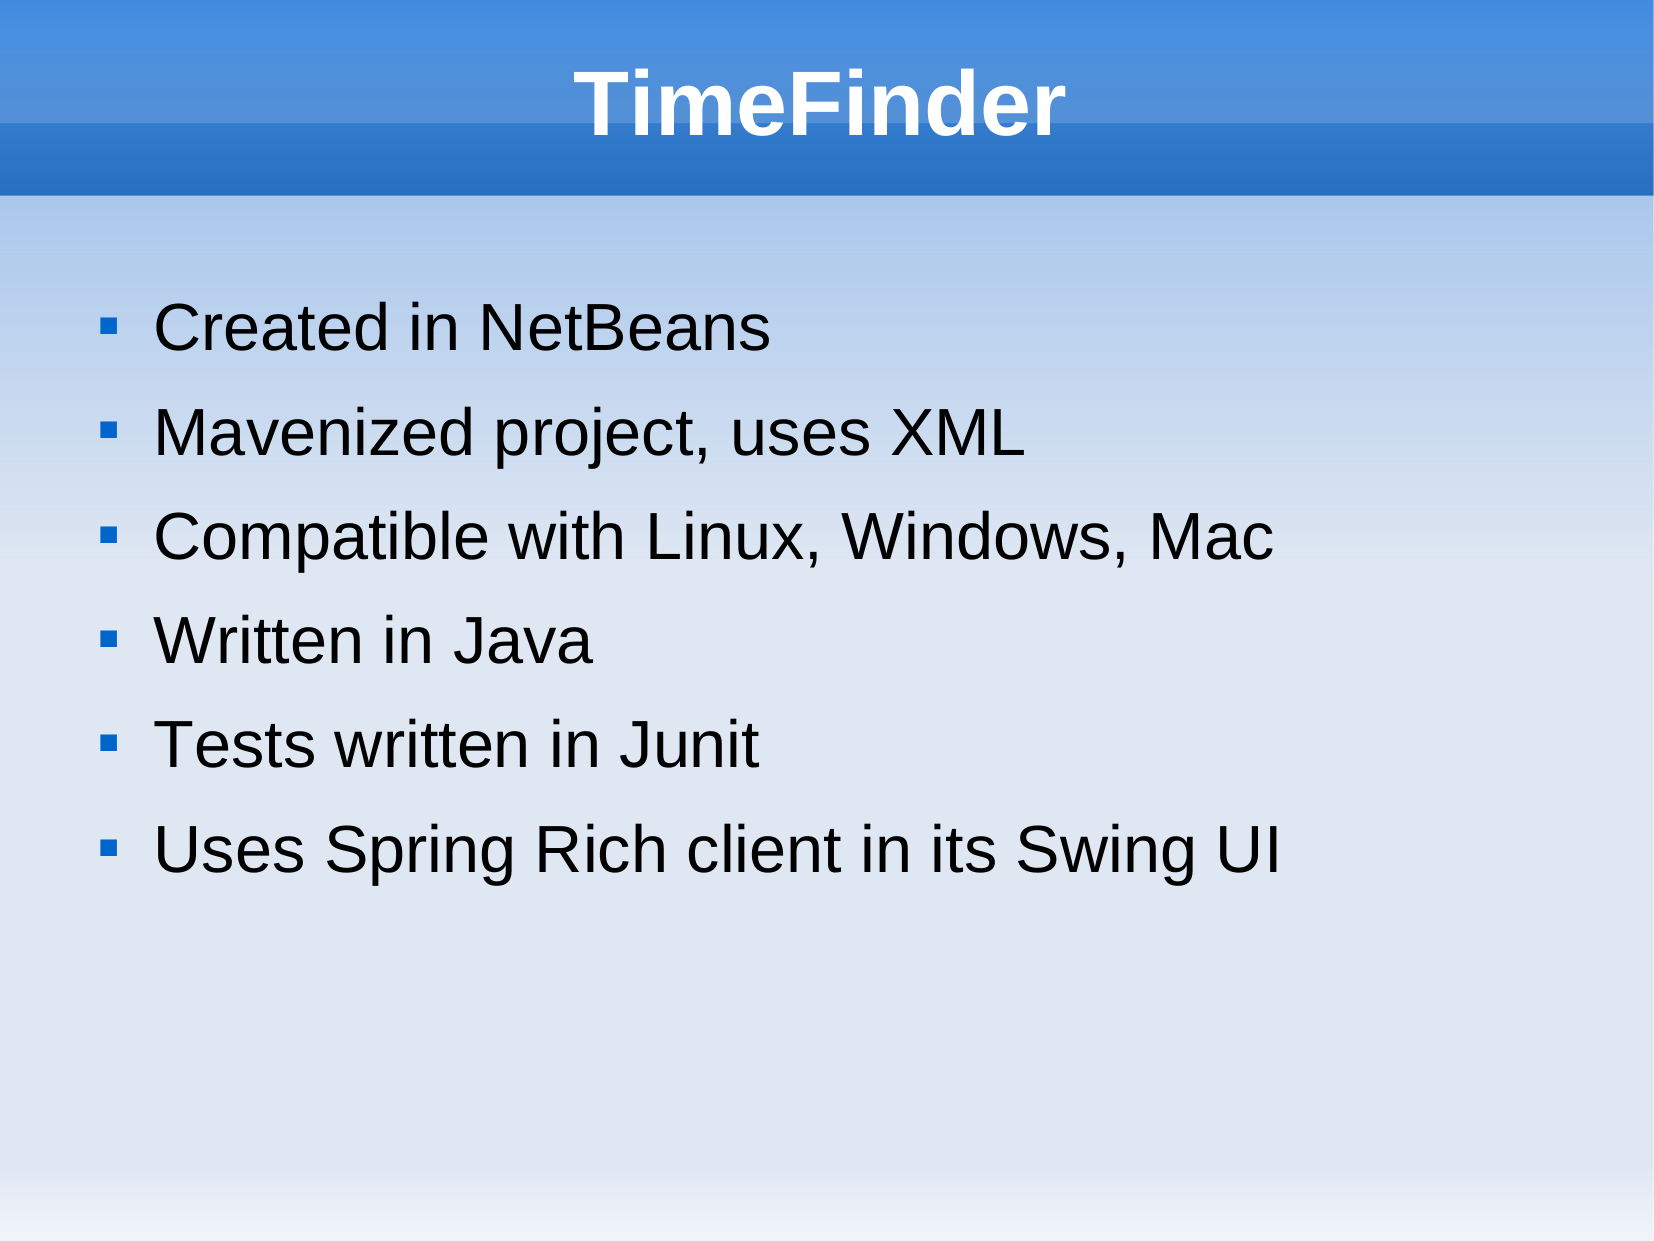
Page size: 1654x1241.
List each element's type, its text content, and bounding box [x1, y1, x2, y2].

list Created in NetBeans Mavenized project, uses XML Compatible with Linux, Windows, Mac Written in Java Tests written in Junit Uses Spring Rich client in its Swing UI [82, 290, 1571, 1109]
picture [0, 0, 1654, 1241]
title TimeFinder [76, 0, 1565, 208]
